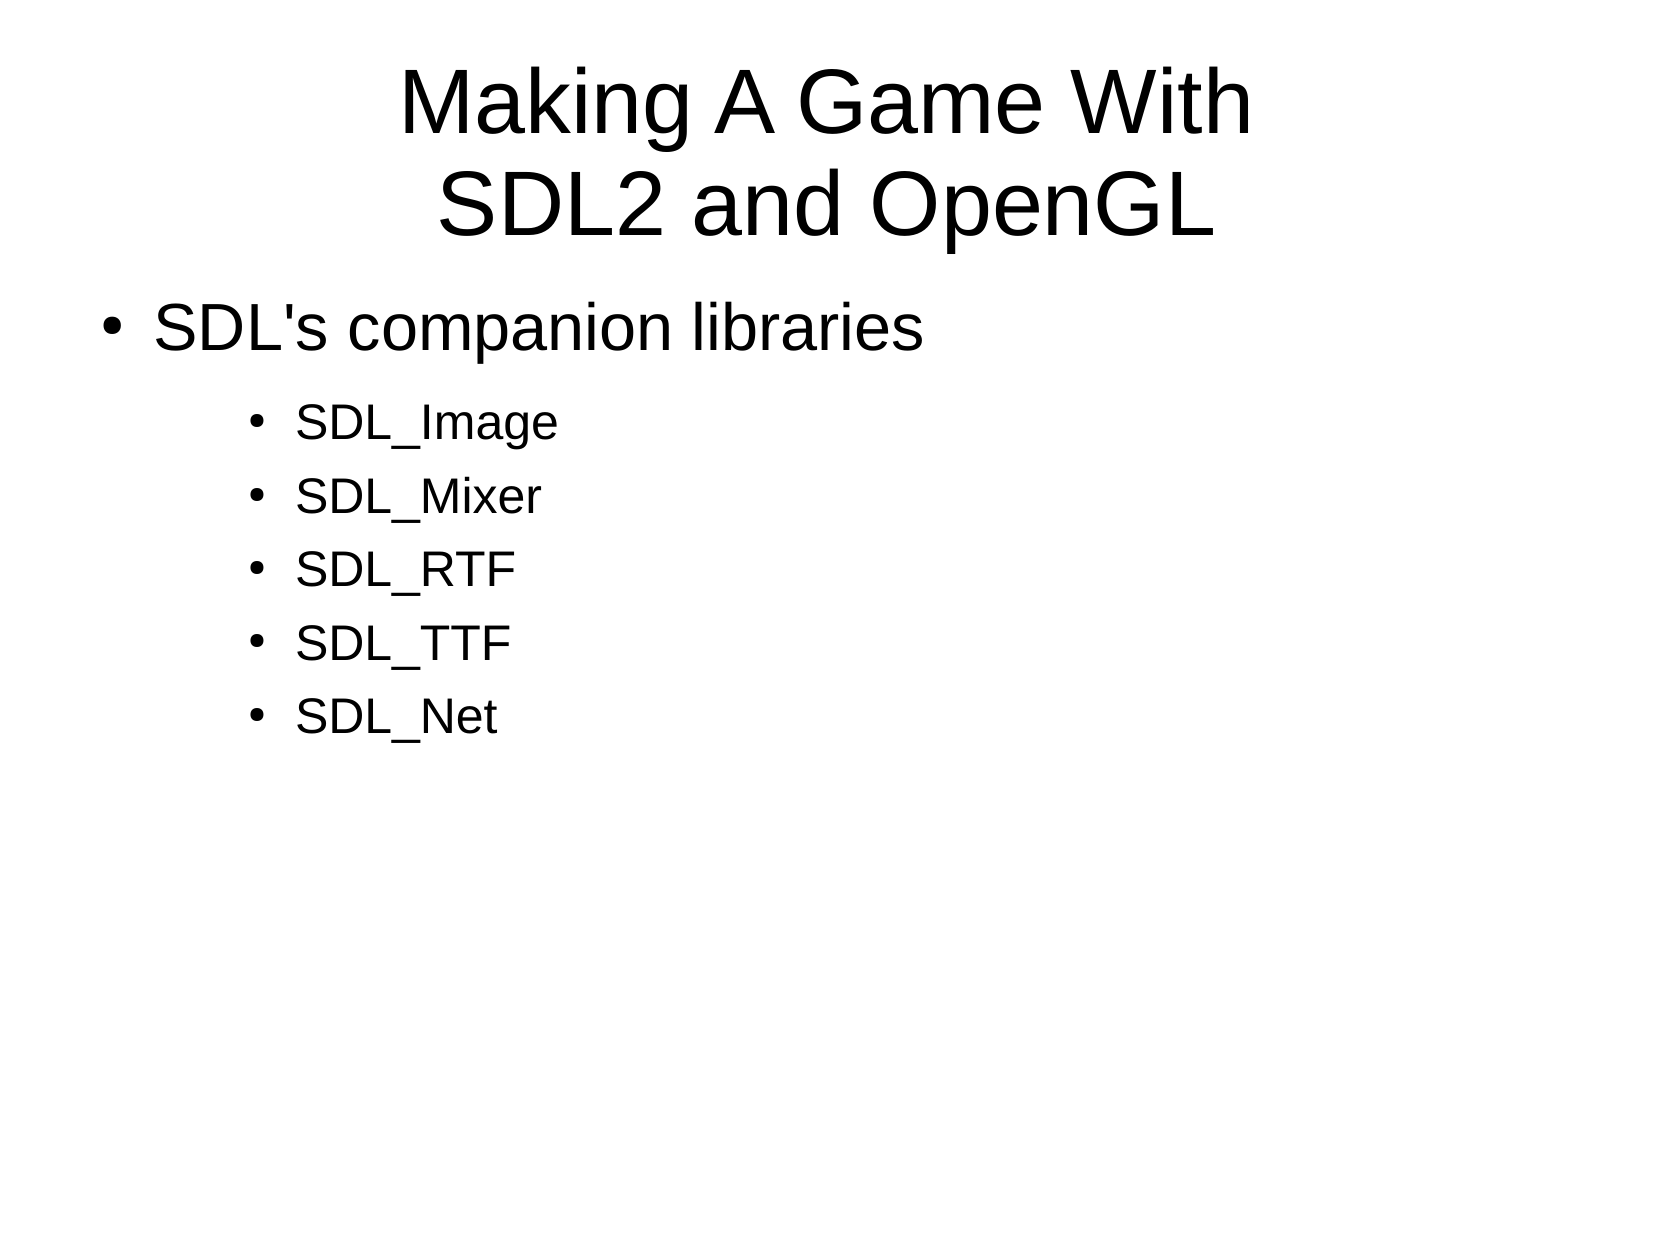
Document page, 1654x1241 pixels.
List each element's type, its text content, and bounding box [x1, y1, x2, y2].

list SDL's companion libraries SDL_Image SDL_Mixer SDL_RTF SDL_TTF SDL_Net [82, 290, 1571, 1010]
title Making A Game With SDL2 and OpenGL [82, 49, 1571, 257]
